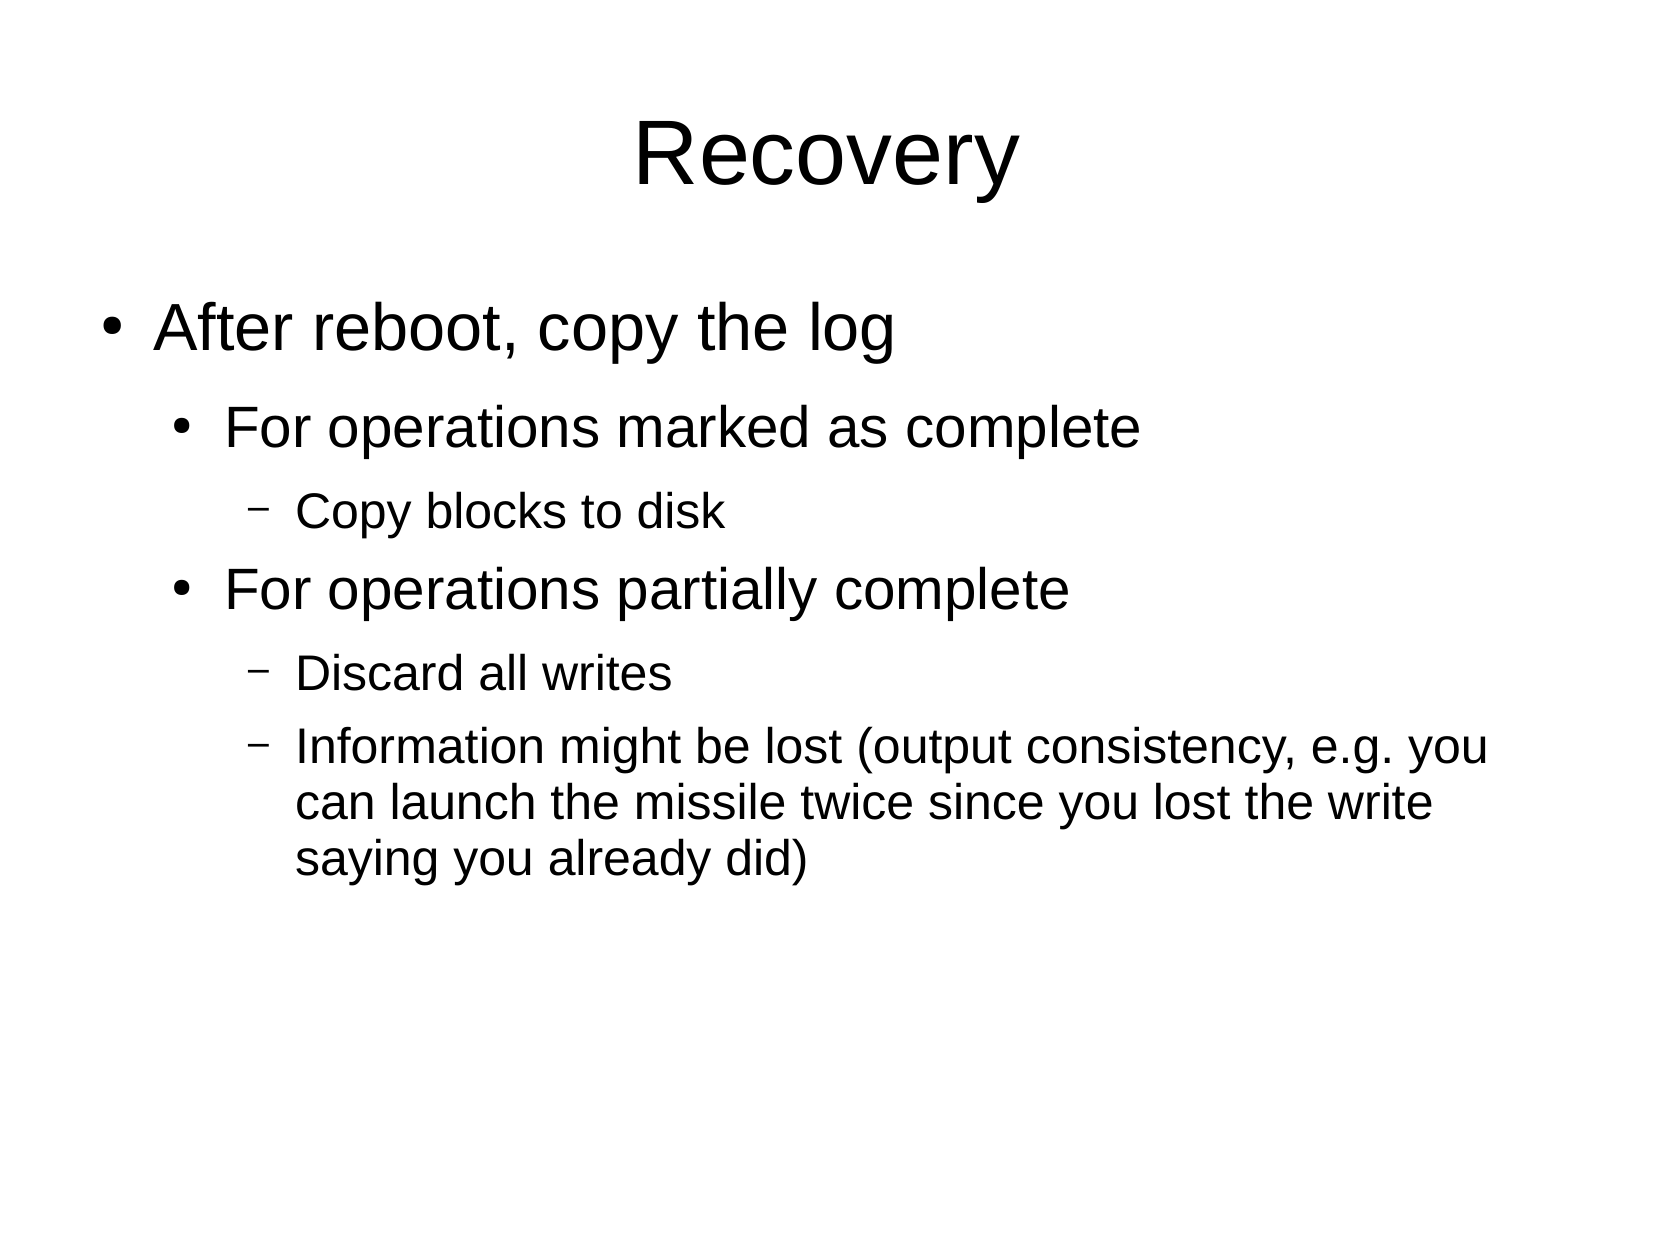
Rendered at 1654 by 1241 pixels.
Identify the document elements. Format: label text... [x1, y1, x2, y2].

title Recovery [82, 49, 1571, 257]
list After reboot, copy the log For operations marked as complete Copy blocks to disk For operations partially complete Discard all writes Information might be lost (output consistency, e.g. you can launch the missile twice since you lost the write saying you already did) [82, 290, 1571, 1010]
